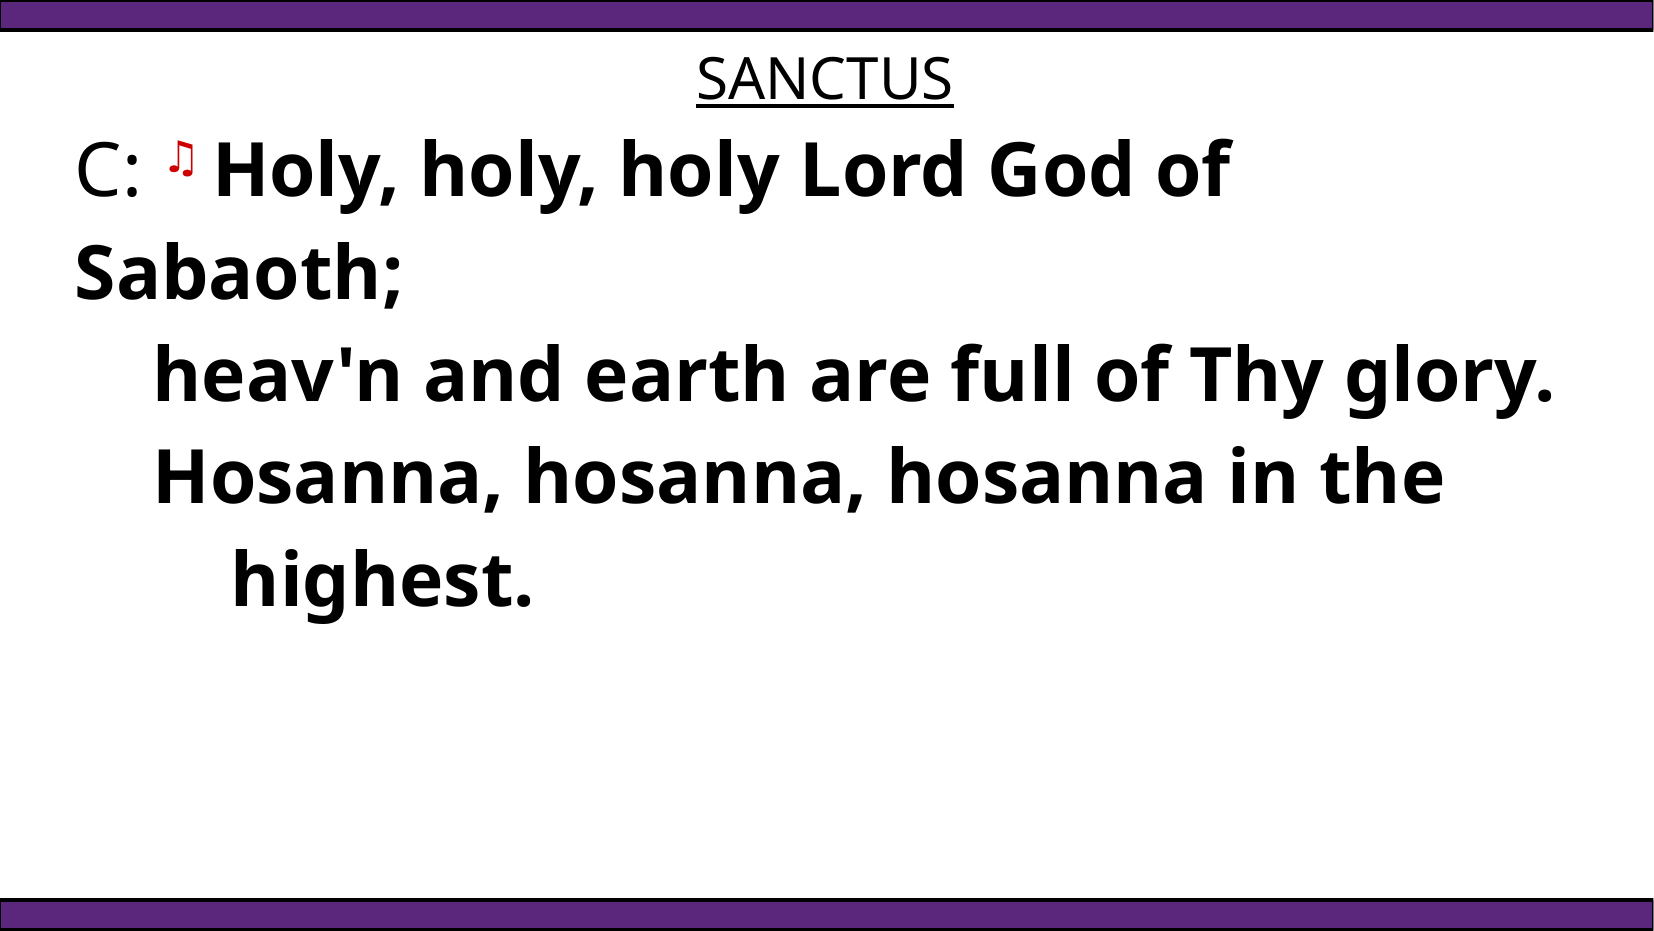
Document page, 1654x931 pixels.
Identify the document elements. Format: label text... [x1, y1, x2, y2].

text_box [0, 900, 1654, 931]
text_box [0, 0, 1654, 31]
text_box SANCTUS C: ♫ Holy, holy, holy Lord God of Sabaoth; heav'n and earth are full of Thy glory. Hosanna, hosanna, hosanna in the highest. [60, 30, 1591, 522]
